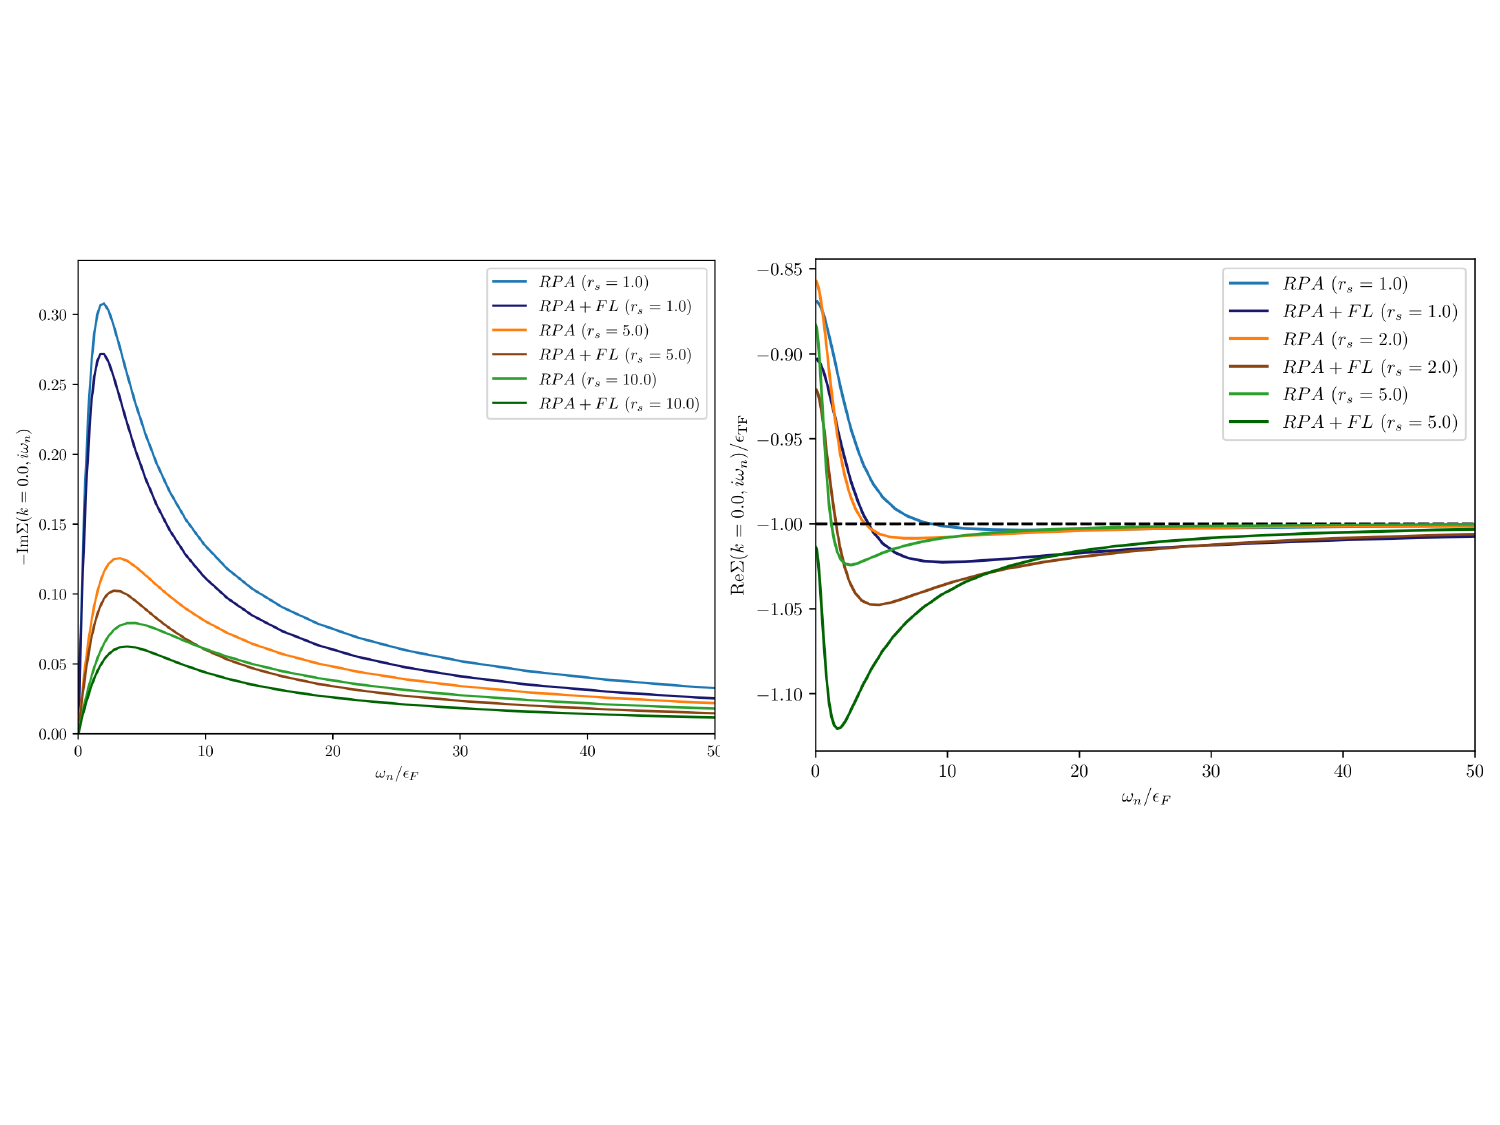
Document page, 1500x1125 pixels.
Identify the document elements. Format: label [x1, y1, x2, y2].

picture [0, 245, 1490, 816]
